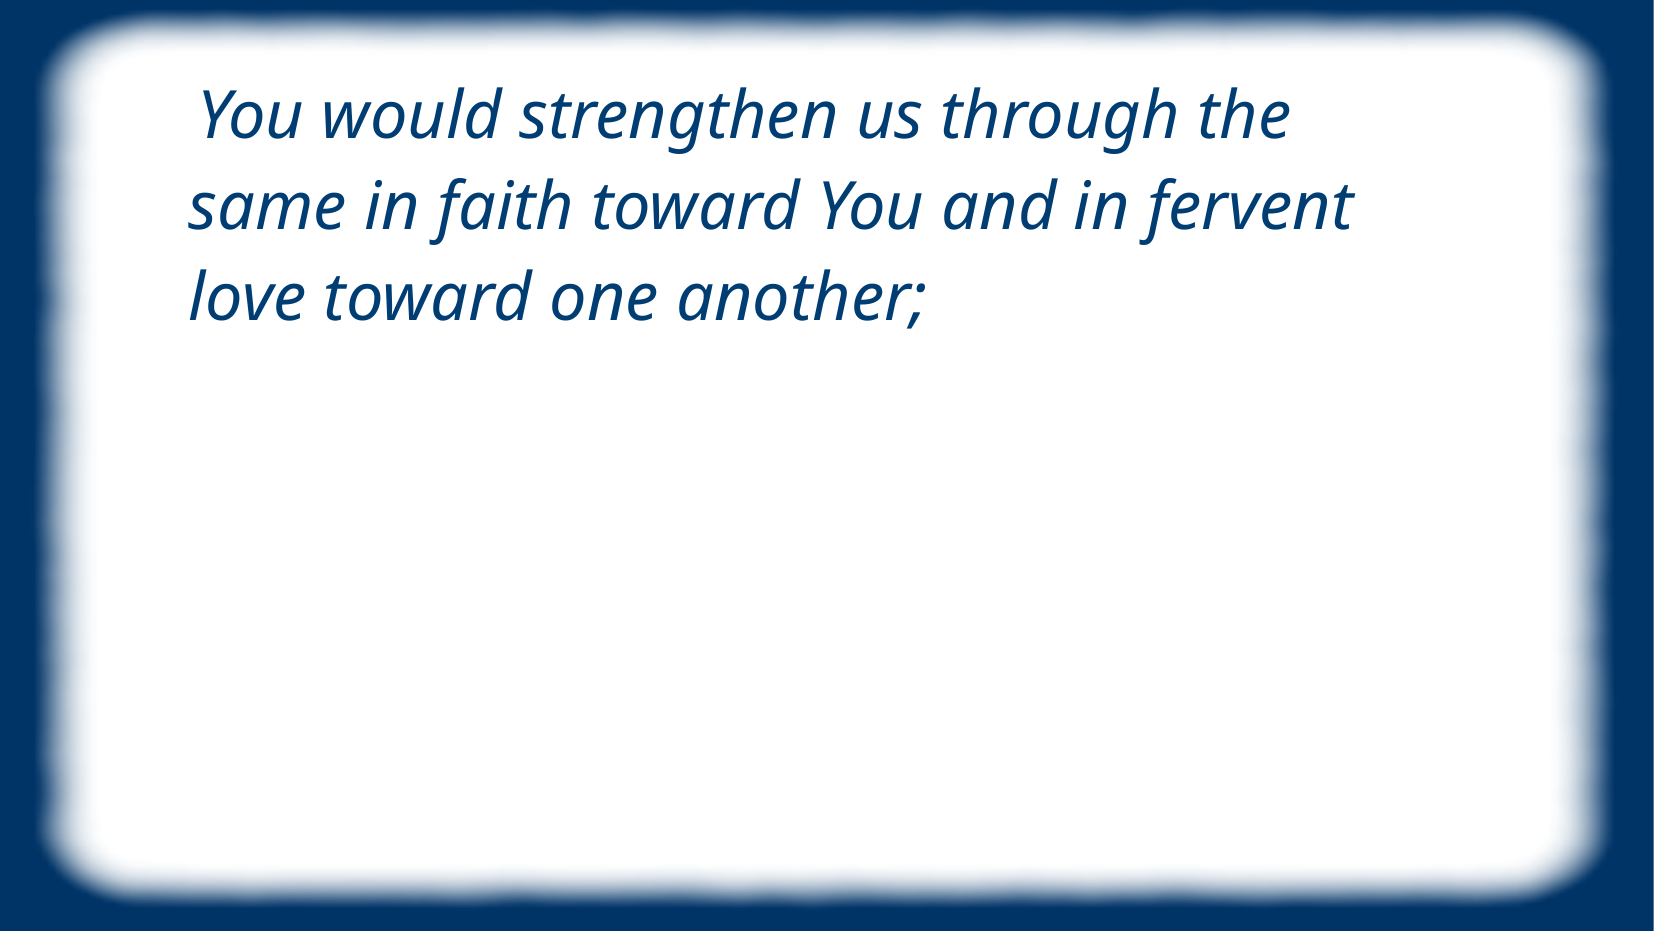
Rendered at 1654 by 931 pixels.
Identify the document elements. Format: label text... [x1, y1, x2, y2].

text_box You would strengthen us through the same in faith toward You and in fervent love toward one another; [105, 60, 1501, 361]
picture [0, 0, 1654, 931]
